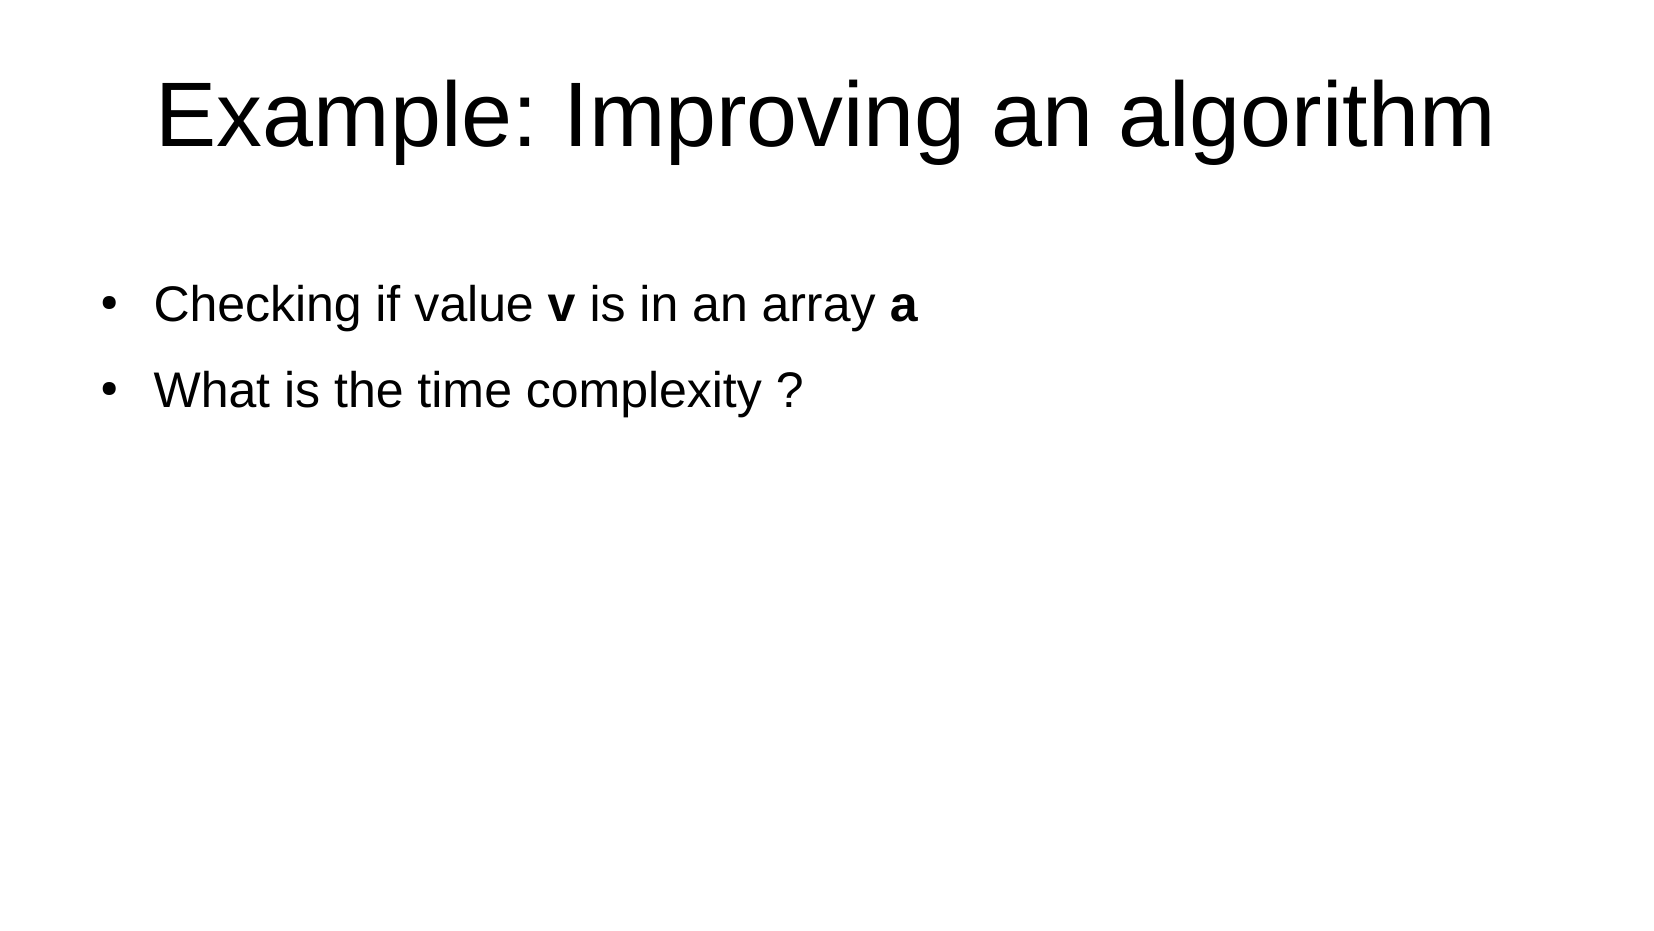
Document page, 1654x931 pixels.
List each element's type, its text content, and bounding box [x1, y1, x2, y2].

list Checking if value v is in an array a What is the time complexity ? [82, 276, 1571, 817]
title Example: Improving an algorithm [82, 37, 1571, 193]
